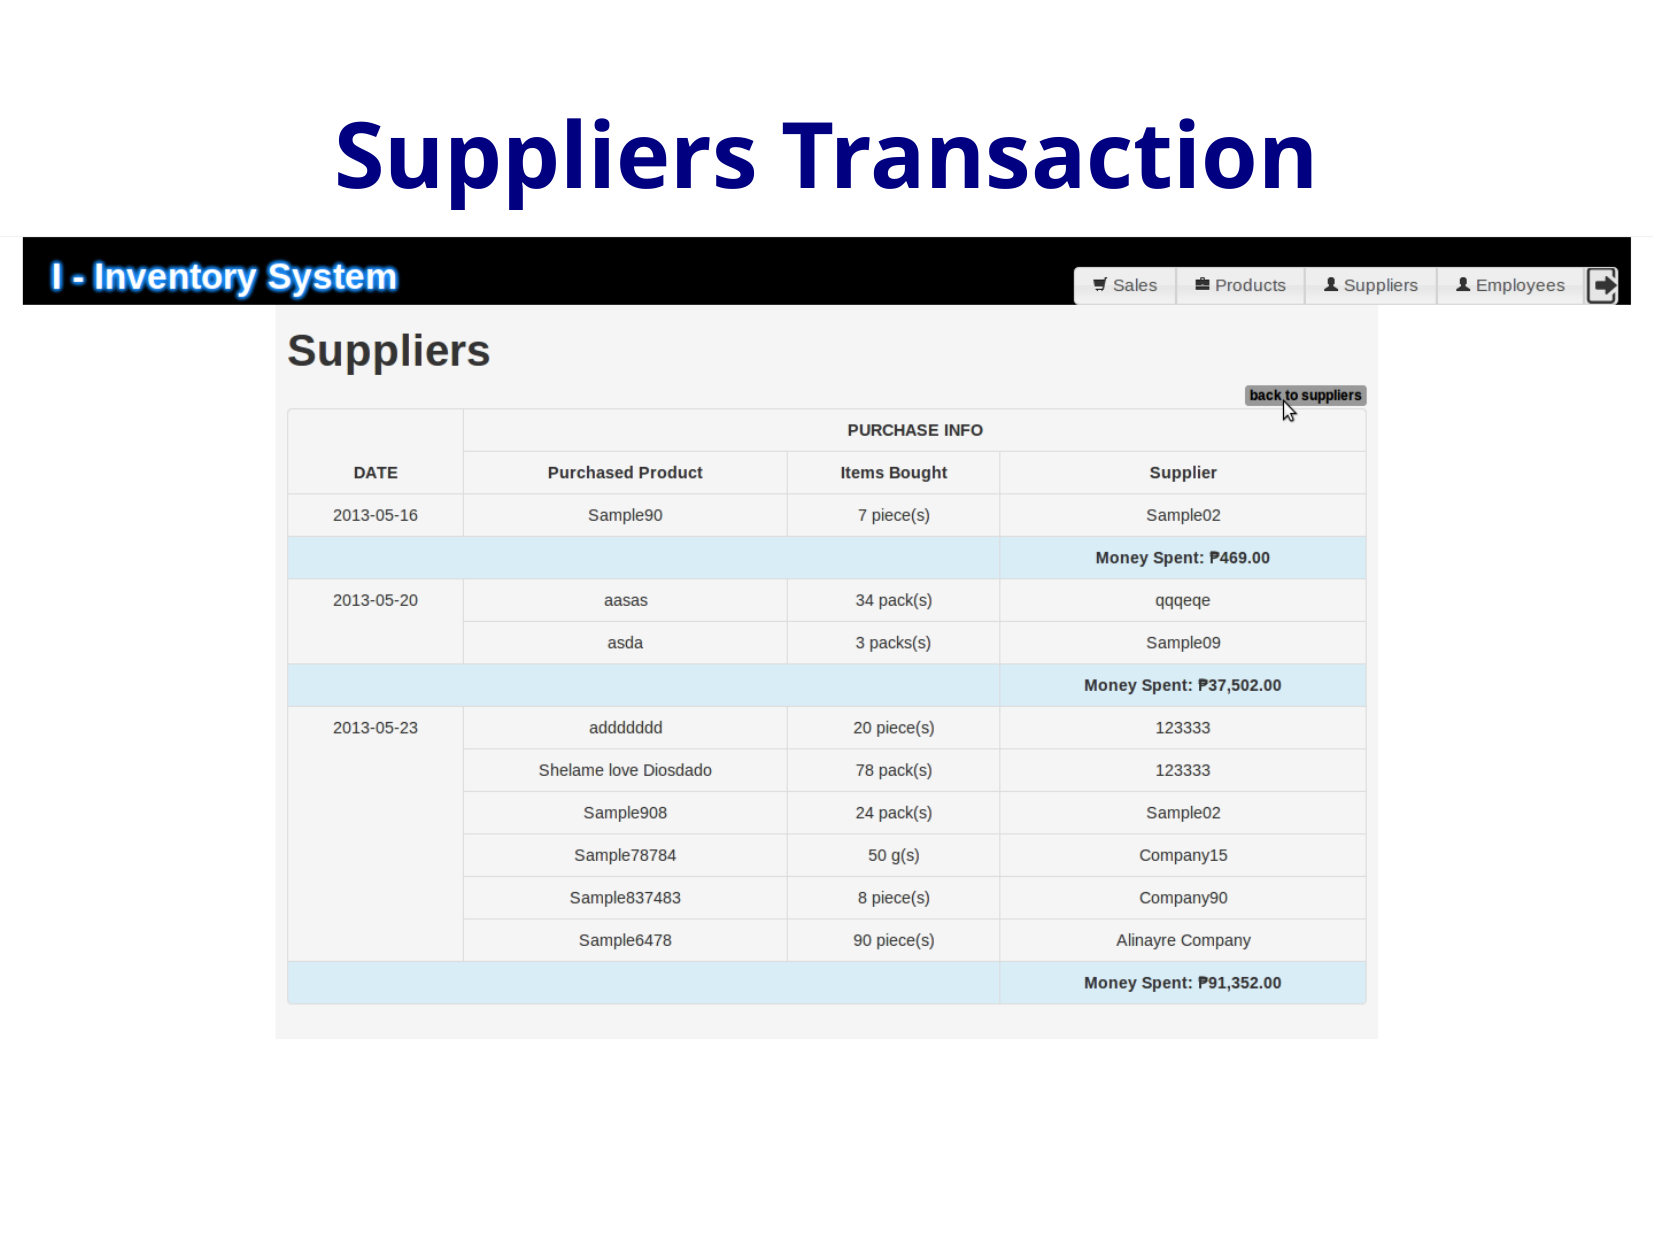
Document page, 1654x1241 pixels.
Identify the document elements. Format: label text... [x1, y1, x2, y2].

title Suppliers Transaction [82, 49, 1571, 236]
picture [0, 236, 1654, 1241]
